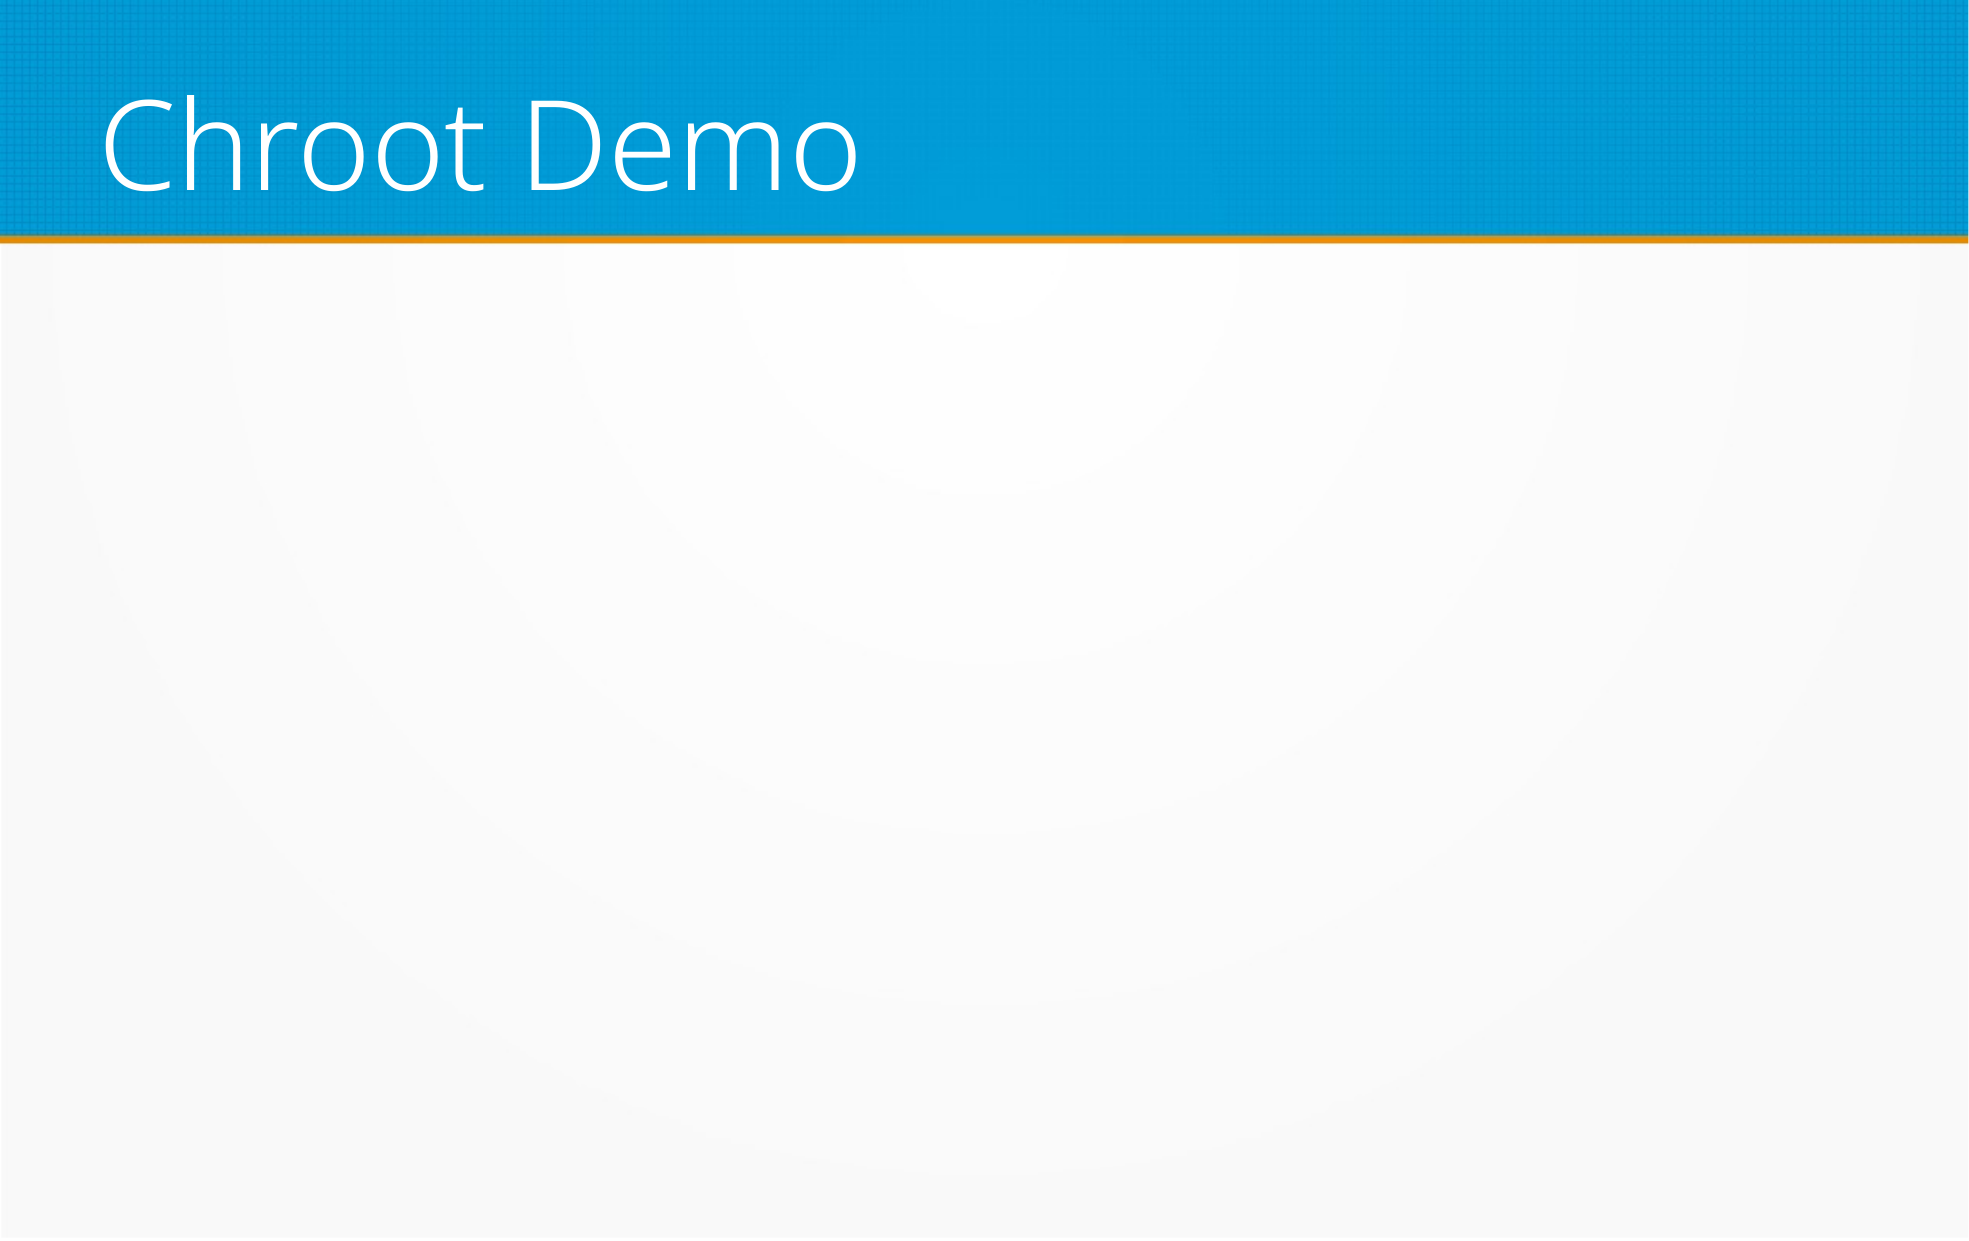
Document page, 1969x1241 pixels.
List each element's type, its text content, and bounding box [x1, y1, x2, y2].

title Chroot Demo [98, 19, 1870, 227]
picture [0, 233, 1969, 1241]
